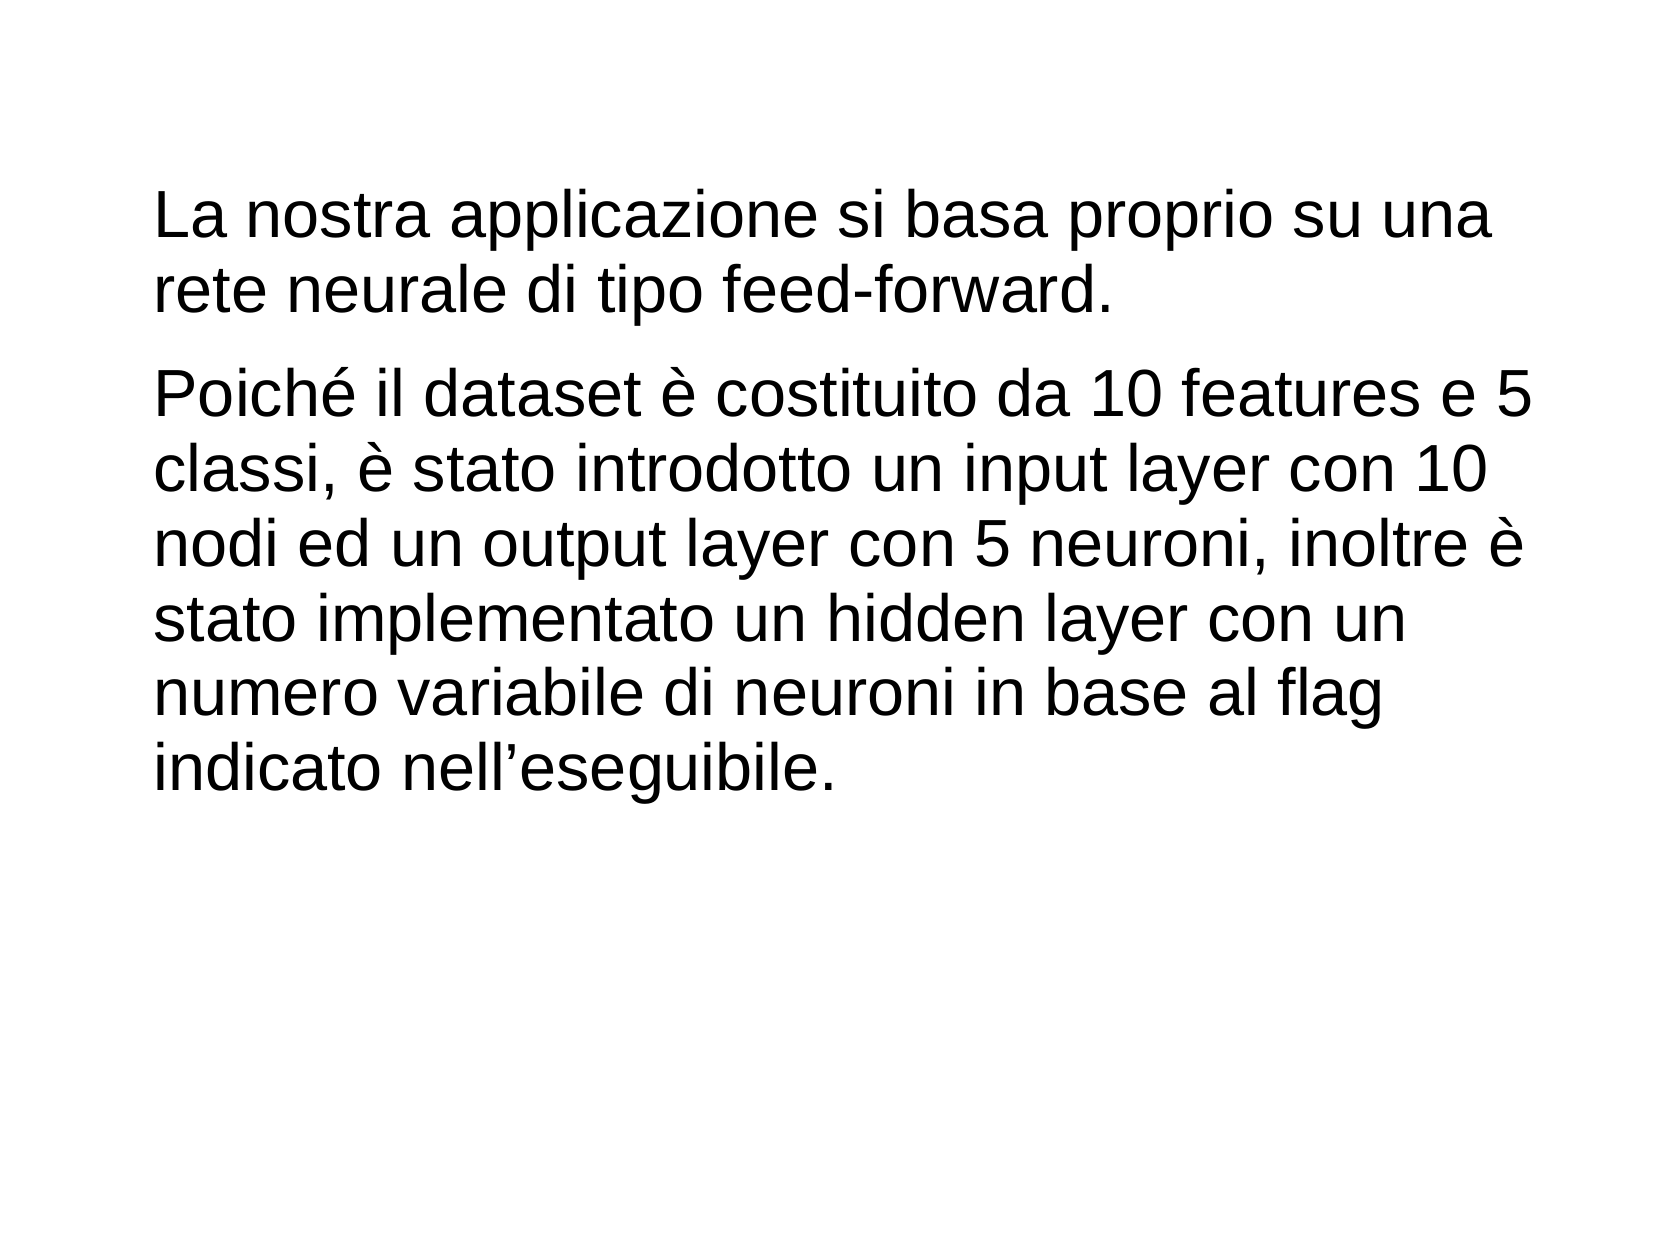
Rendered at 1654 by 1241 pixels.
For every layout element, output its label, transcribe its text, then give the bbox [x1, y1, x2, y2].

list La nostra applicazione si basa proprio su una rete neurale di tipo feed-forward. Poiché il dataset è costituito da 10 features e 5 classi, è stato introdotto un input layer con 10 nodi ed un output layer con 5 neuroni, inoltre è stato implementato un hidden layer con un numero variabile di neuroni in base al flag indicato nell’eseguibile. [82, 177, 1571, 1010]
